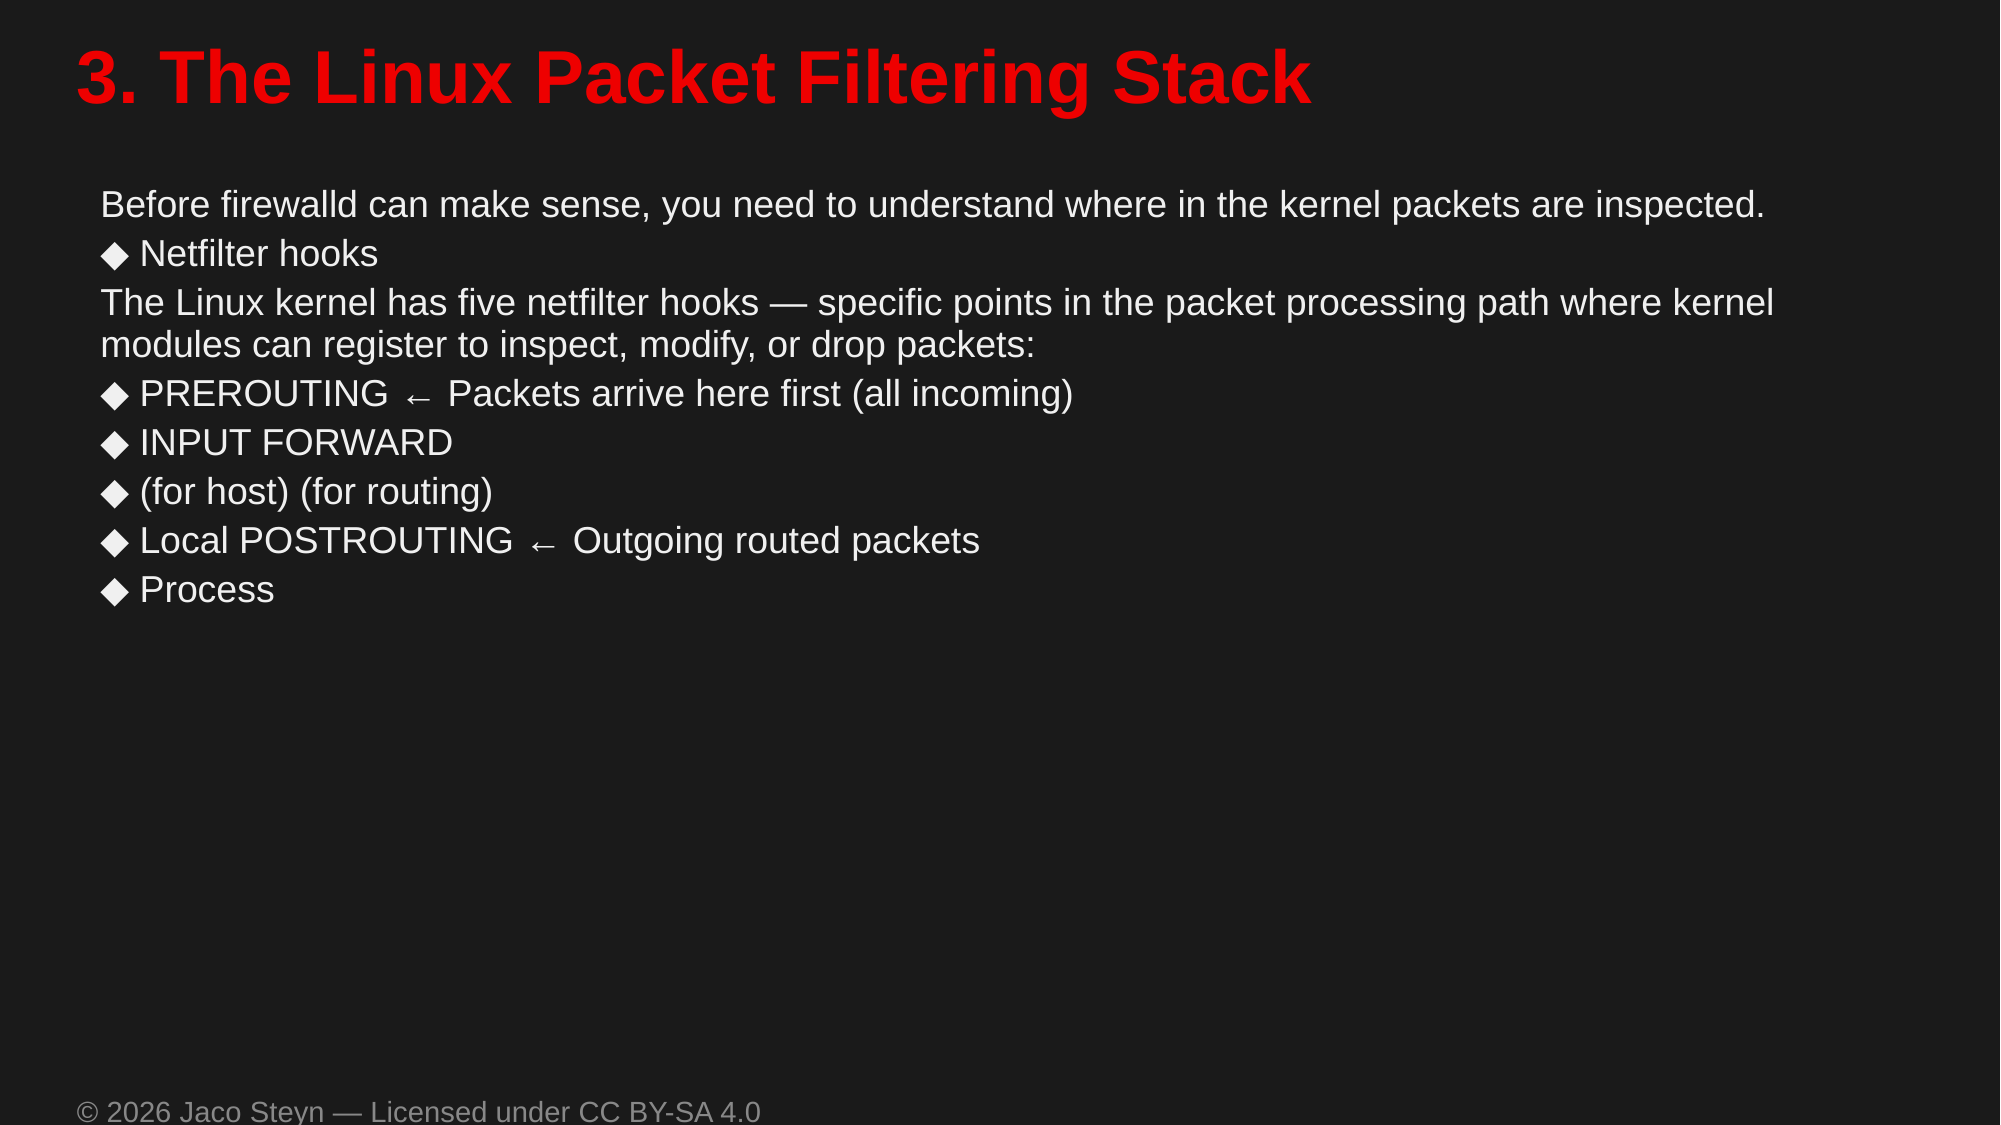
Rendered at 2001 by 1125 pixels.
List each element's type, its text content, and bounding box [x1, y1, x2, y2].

text_box Before firewalld can make sense, you need to understand where in the kernel packets are inspected. ◆ Netfilter hooks The Linux kernel has five netfilter hooks — specific points in the packet processing path where kernel modules can register to inspect, modify, or drop packets: ◆ PREROUTING ← Packets arrive here first (all incoming) ◆ INPUT FORWARD ◆ (for host) (for routing) ◆ Local POSTROUTING ← Outgoing routed packets ◆ Process [59, 171, 1942, 1083]
text_box © 2026 Jaco Steyn — Licensed under CC BY-SA 4.0 [59, 1083, 1942, 1120]
text_box 3. The Linux Packet Filtering Stack [59, 23, 1942, 154]
